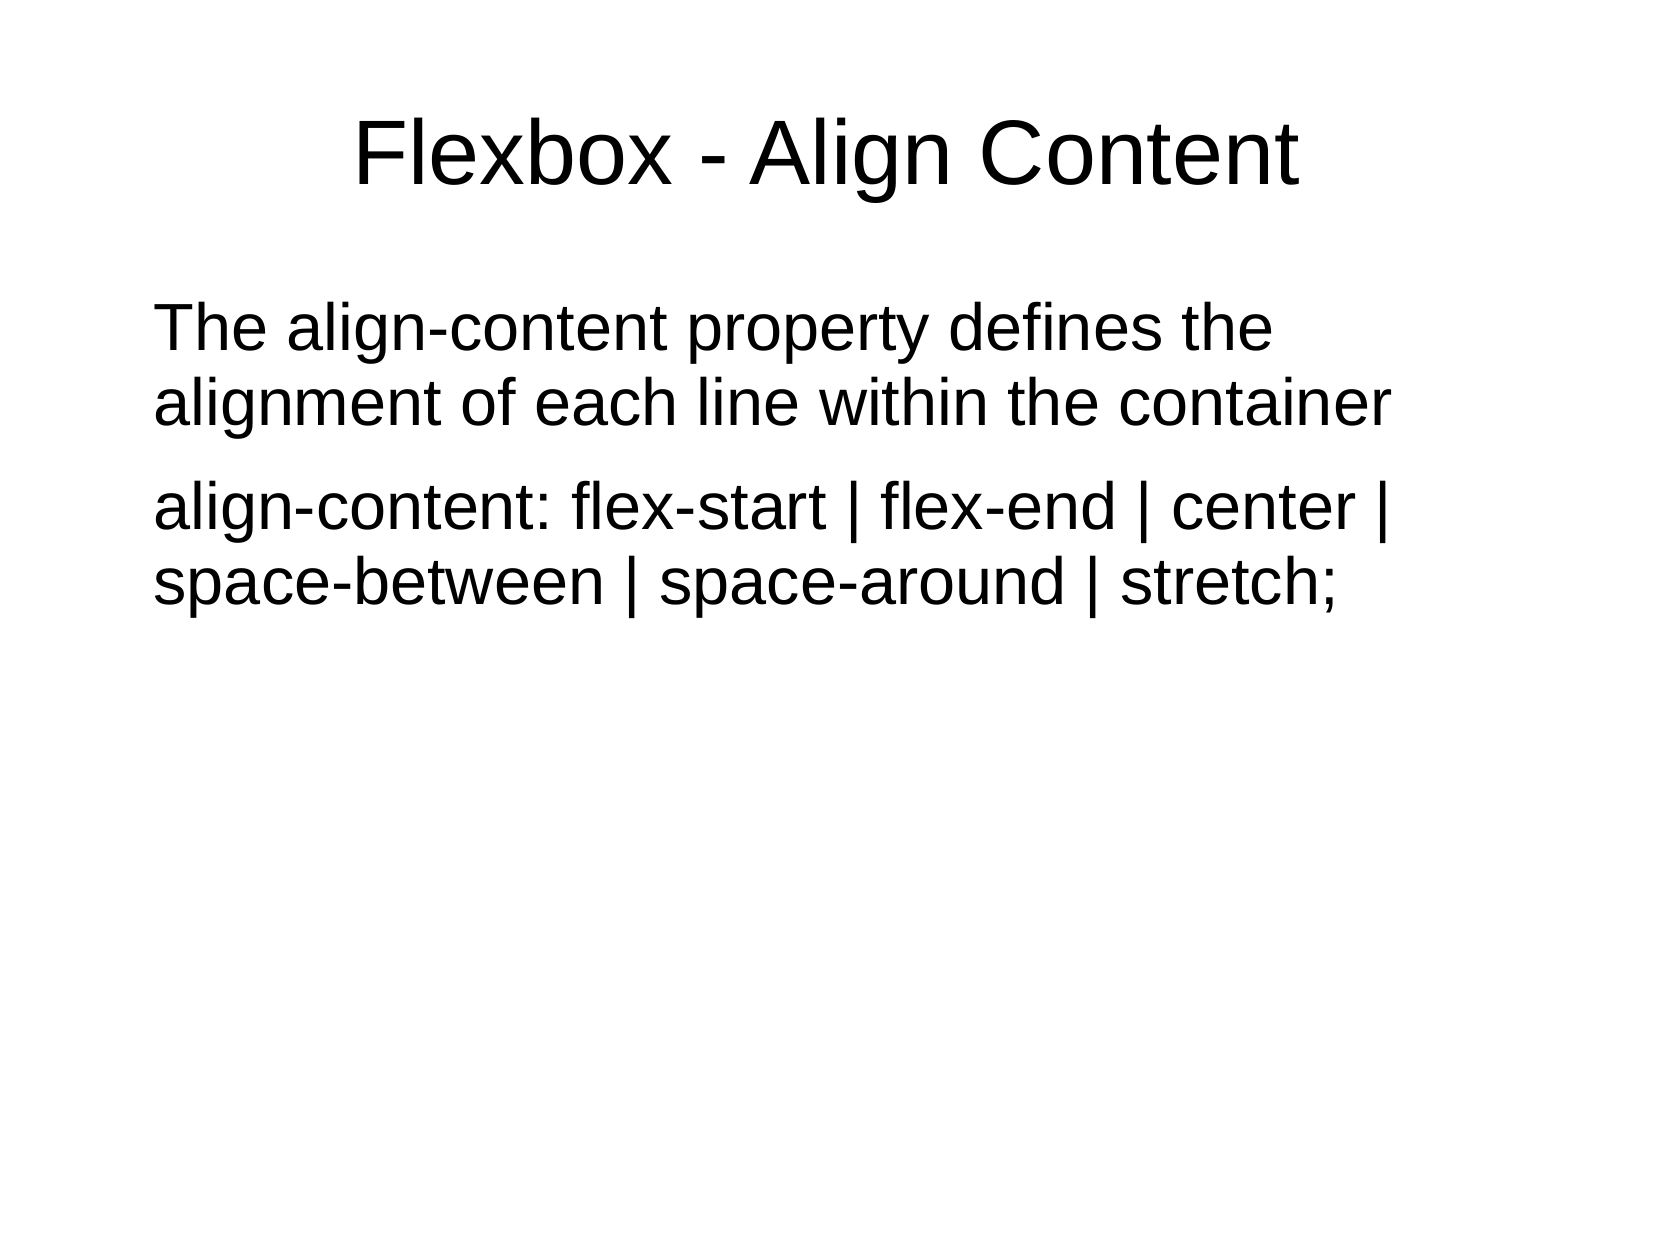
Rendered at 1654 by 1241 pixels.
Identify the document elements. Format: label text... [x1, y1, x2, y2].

list The align-content property defines the alignment of each line within the container align-content: flex-start | flex-end | center | space-between | space-around | stretch; [82, 290, 1571, 1010]
title Flexbox - Align Content [82, 49, 1571, 257]
